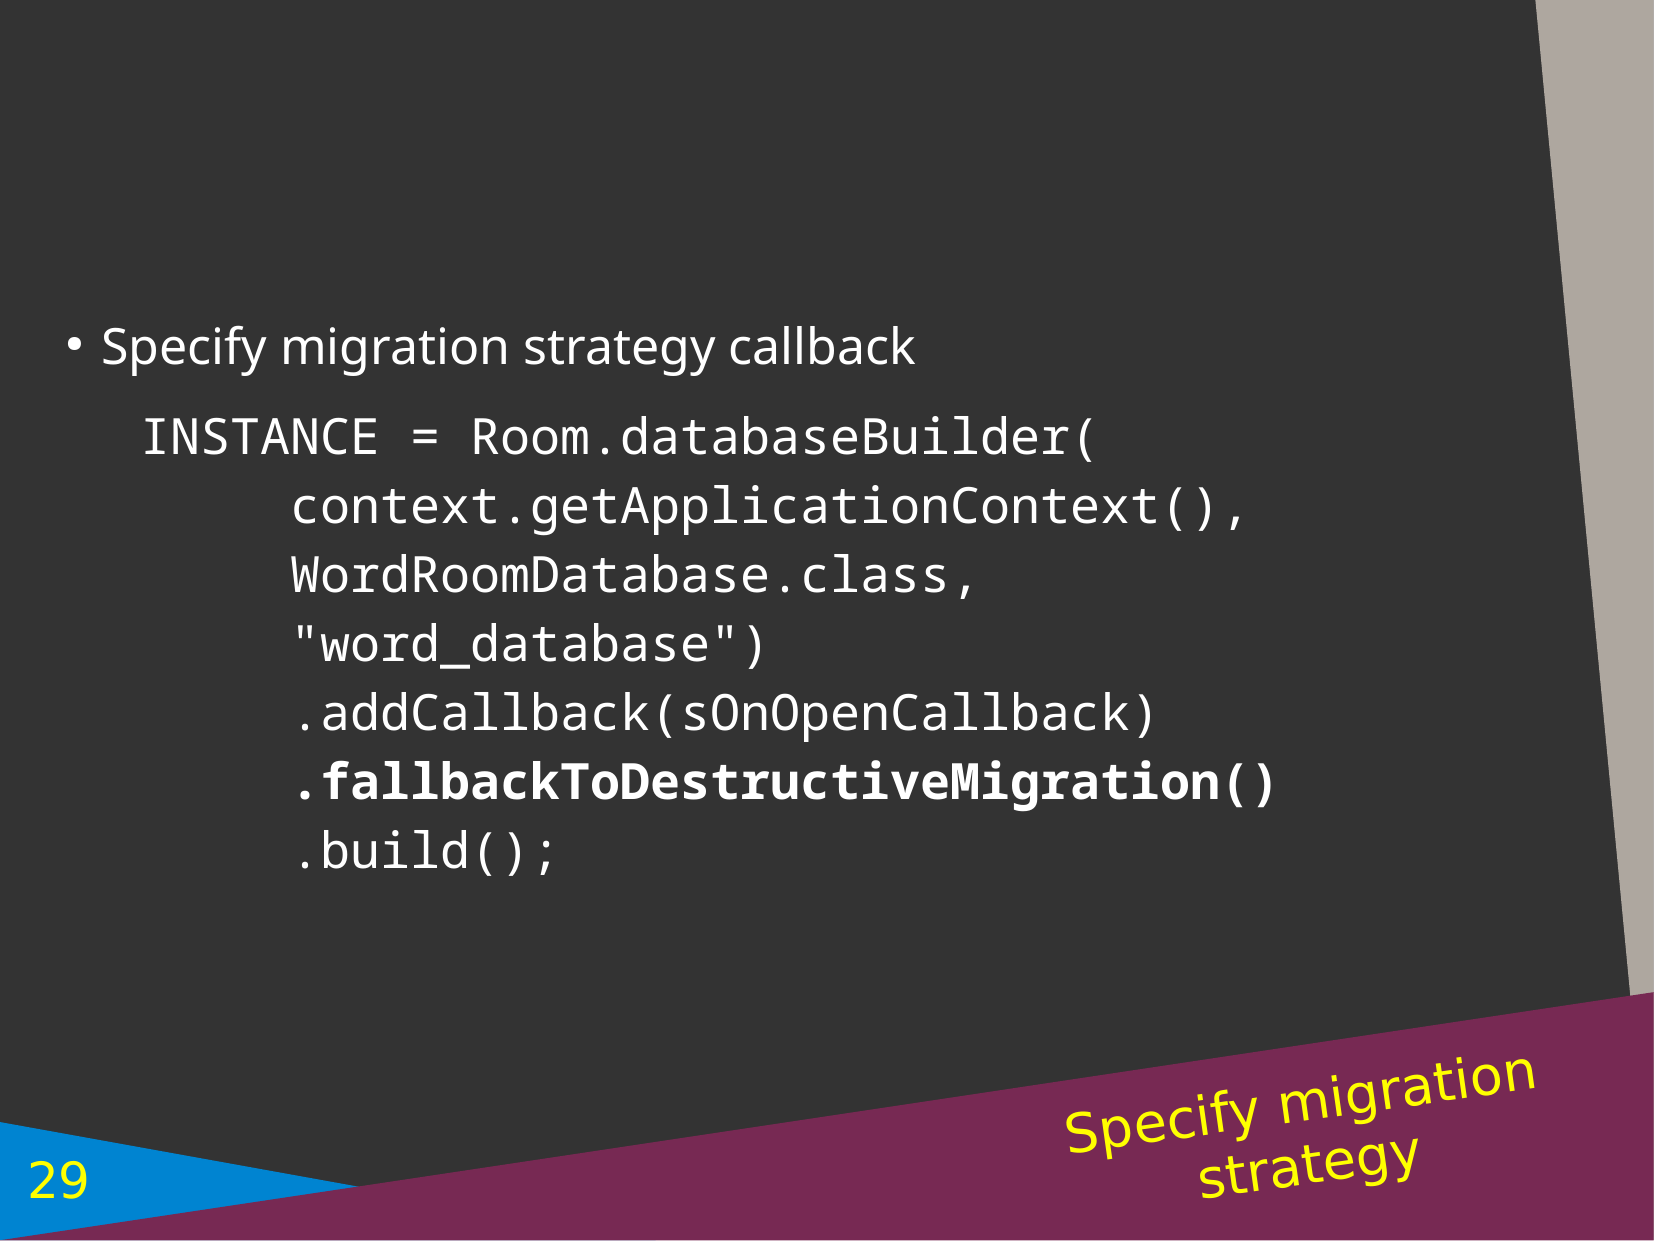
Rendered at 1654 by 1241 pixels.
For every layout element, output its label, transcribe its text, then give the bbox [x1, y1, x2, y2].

list Specify migration strategy callback INSTANCE = Room.databaseBuilder( context.getApplicationContext(), WordRoomDatabase.class, "word_database") .addCallback(sOnOpenCallback) .fallbackToDestructiveMigration() .build(); [50, 290, 1449, 847]
title Specify migration strategy [956, 995, 1654, 1241]
